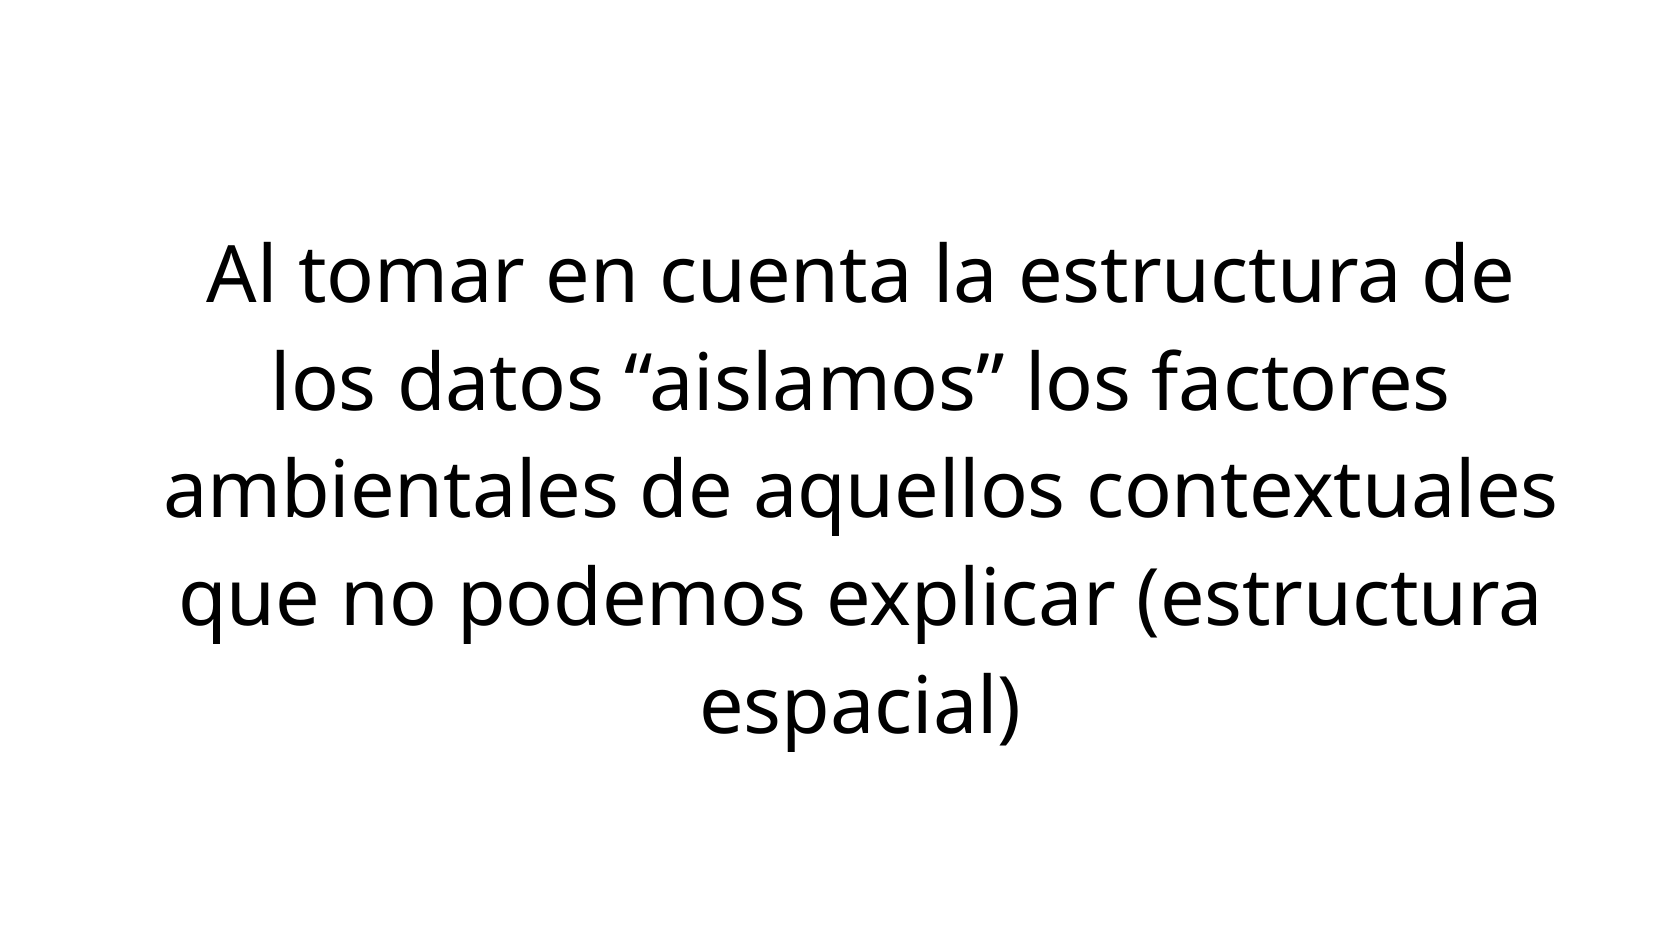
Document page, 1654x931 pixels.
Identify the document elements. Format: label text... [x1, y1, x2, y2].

list Al tomar en cuenta la estructura de los datos “aislamos” los factores ambientales de aquellos contextuales que no podemos explicar (estructura espacial) [82, 217, 1571, 758]
